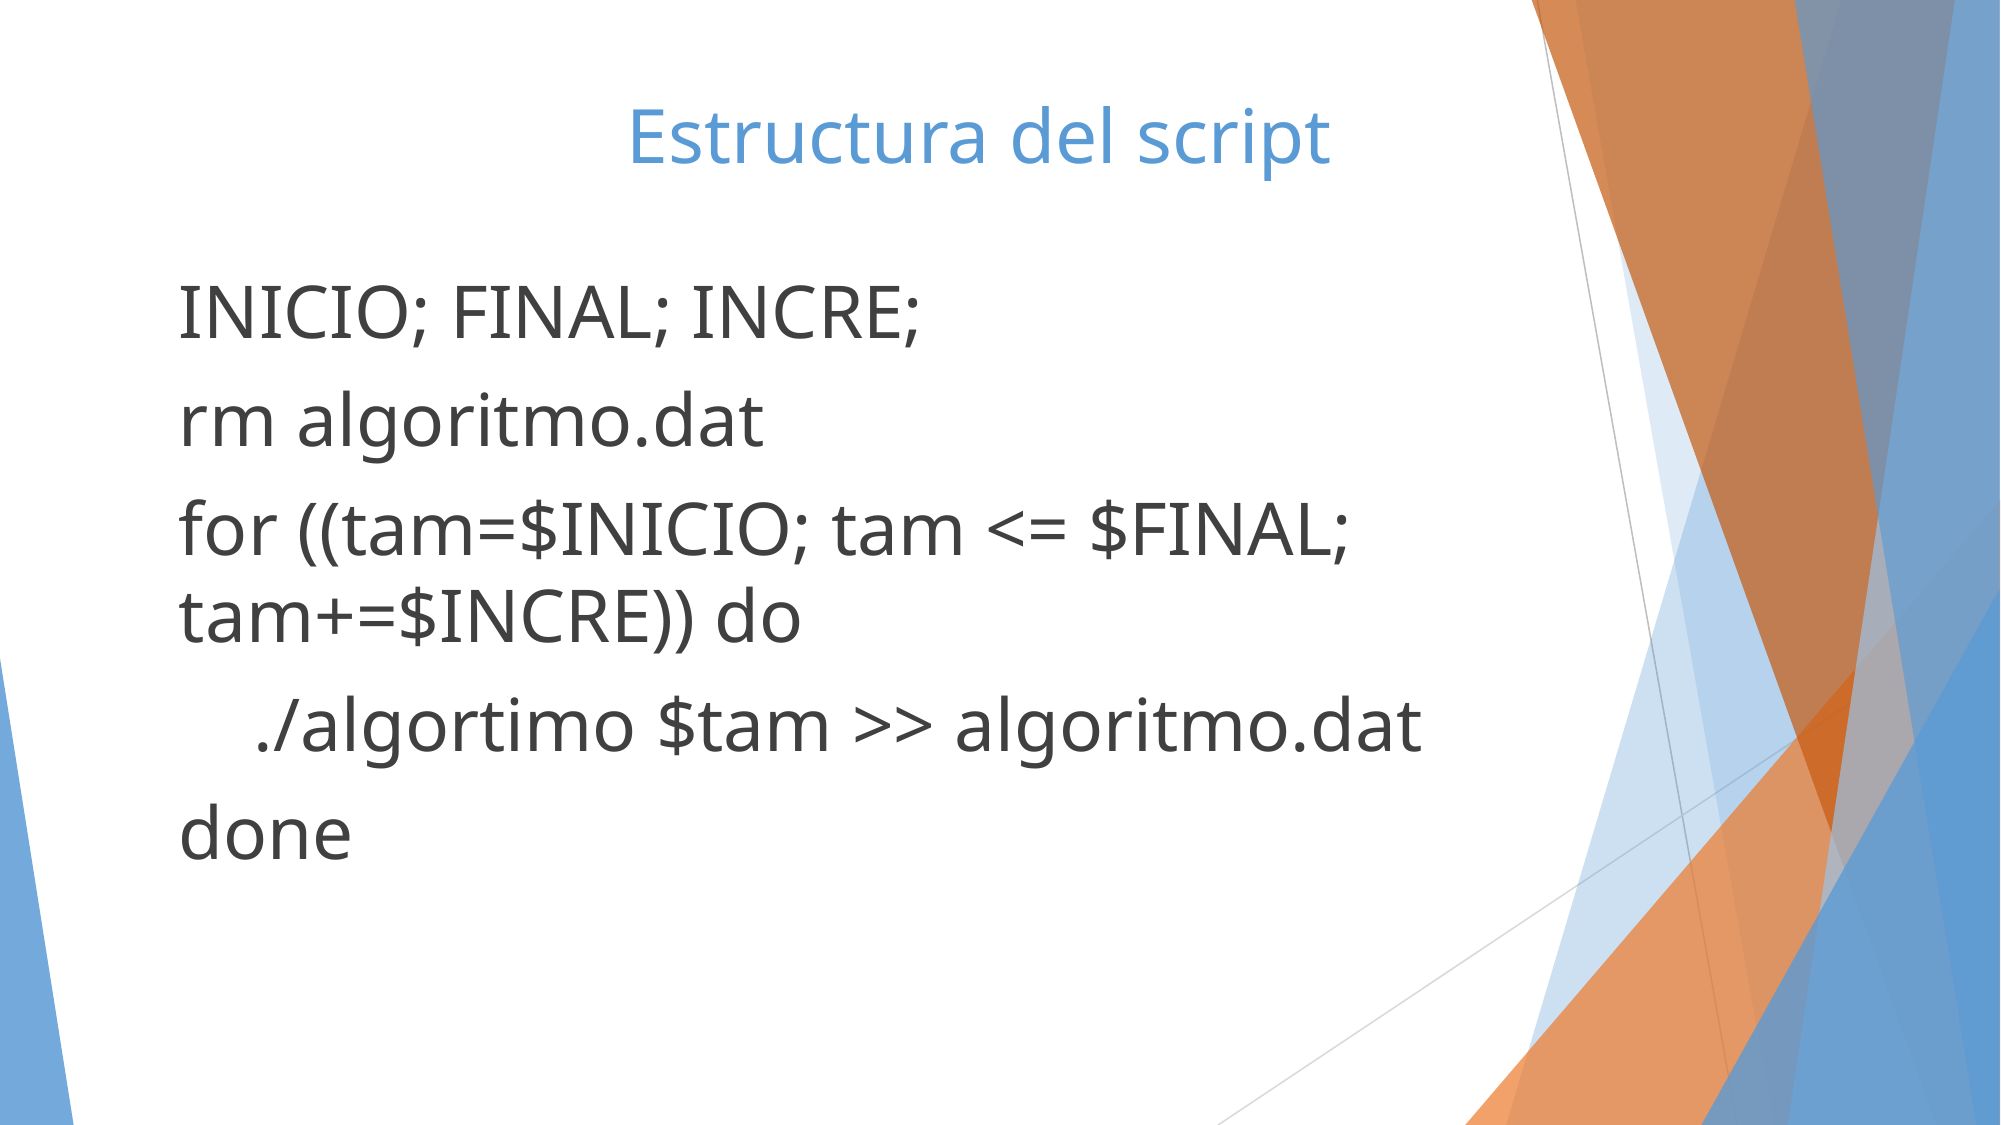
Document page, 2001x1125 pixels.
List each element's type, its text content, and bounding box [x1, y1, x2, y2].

list INICIO; FINAL; INCRE; rm algoritmo.dat for ((tam=$INICIO; tam <= $FINAL; tam+=$INCRE)) do ./algortimo $tam >> algoritmo.dat done [163, 257, 1900, 1015]
title Estructura del script [274, 81, 1685, 257]
